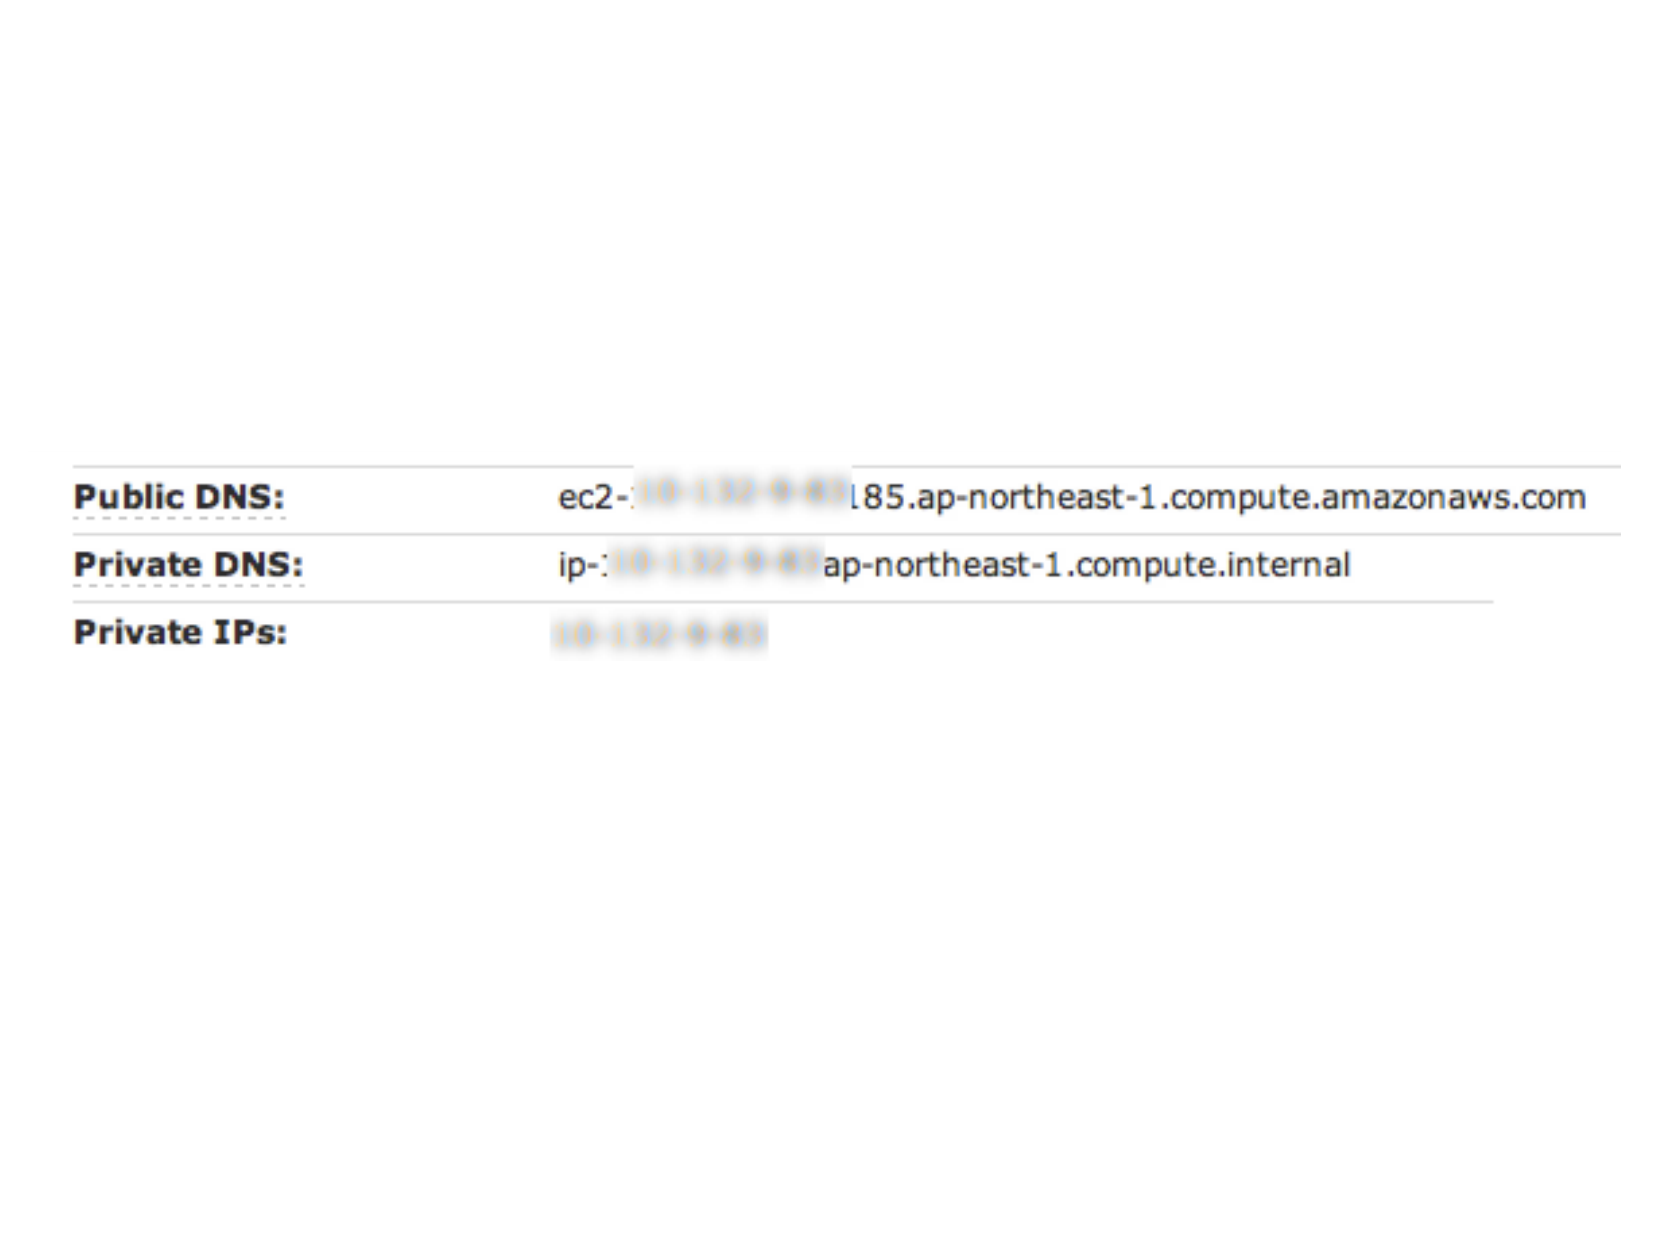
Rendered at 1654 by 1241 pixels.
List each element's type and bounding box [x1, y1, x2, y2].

picture [28, 450, 1621, 661]
